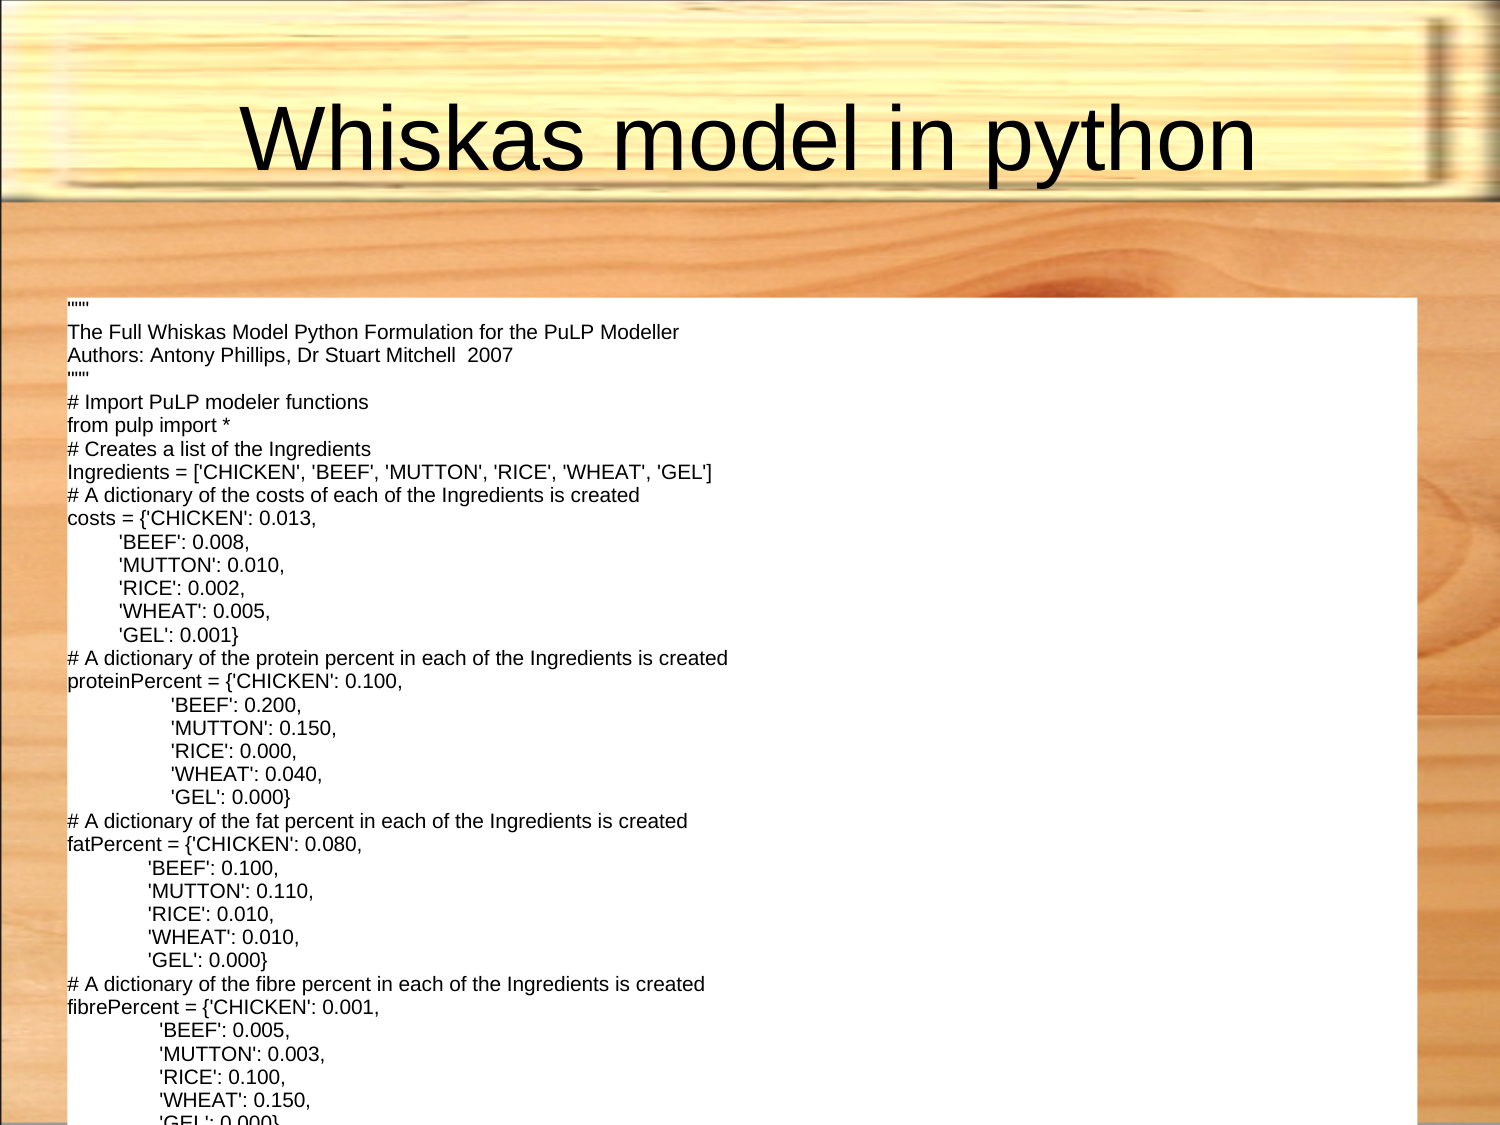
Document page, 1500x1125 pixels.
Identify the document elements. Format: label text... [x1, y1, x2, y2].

title Whiskas model in python [75, 45, 1426, 233]
picture [0, 0, 1500, 1125]
list """ The Full Whiskas Model Python Formulation for the PuLP Modeller Authors: Antony Phillips, Dr Stuart Mitchell 2007 """ # Import PuLP modeler functions from pulp import * # Creates a list of the Ingredients Ingredients = ['CHICKEN', 'BEEF', 'MUTTON', 'RICE', 'WHEAT', 'GEL'] # A dictionary of the costs of each of the Ingredients is created costs = {'CHICKEN': 0.013, 'BEEF': 0.008, 'MUTTON': 0.010, 'RICE': 0.002, 'WHEAT': 0.005, 'GEL': 0.001} # A dictionary of the protein percent in each of the Ingredients is created proteinPercent = {'CHICKEN': 0.100, 'BEEF': 0.200, 'MUTTON': 0.150, 'RICE': 0.000, 'WHEAT': 0.040, 'GEL': 0.000} # A dictionary of the fat percent in each of the Ingredients is created fatPercent = {'CHICKEN': 0.080, 'BEEF': 0.100, 'MUTTON': 0.110, 'RICE': 0.010, 'WHEAT': 0.010, 'GEL': 0.000} # A dictionary of the fibre percent in each of the Ingredients is created fibrePercent = {'CHICKEN': 0.001, 'BEEF': 0.005, 'MUTTON': 0.003, 'RICE': 0.100, 'WHEAT': 0.150, 'GEL': 0.000} # A dictionary of the salt percent in each of the Ingredients is created saltPercent = {'CHICKEN': 0.002, 'BEEF': 0.005, 'MUTTON': 0.007, 'RICE': 0.002, 'WHEAT': 0.008, 'GEL': 0.000} [67, 297, 1418, 1125]
